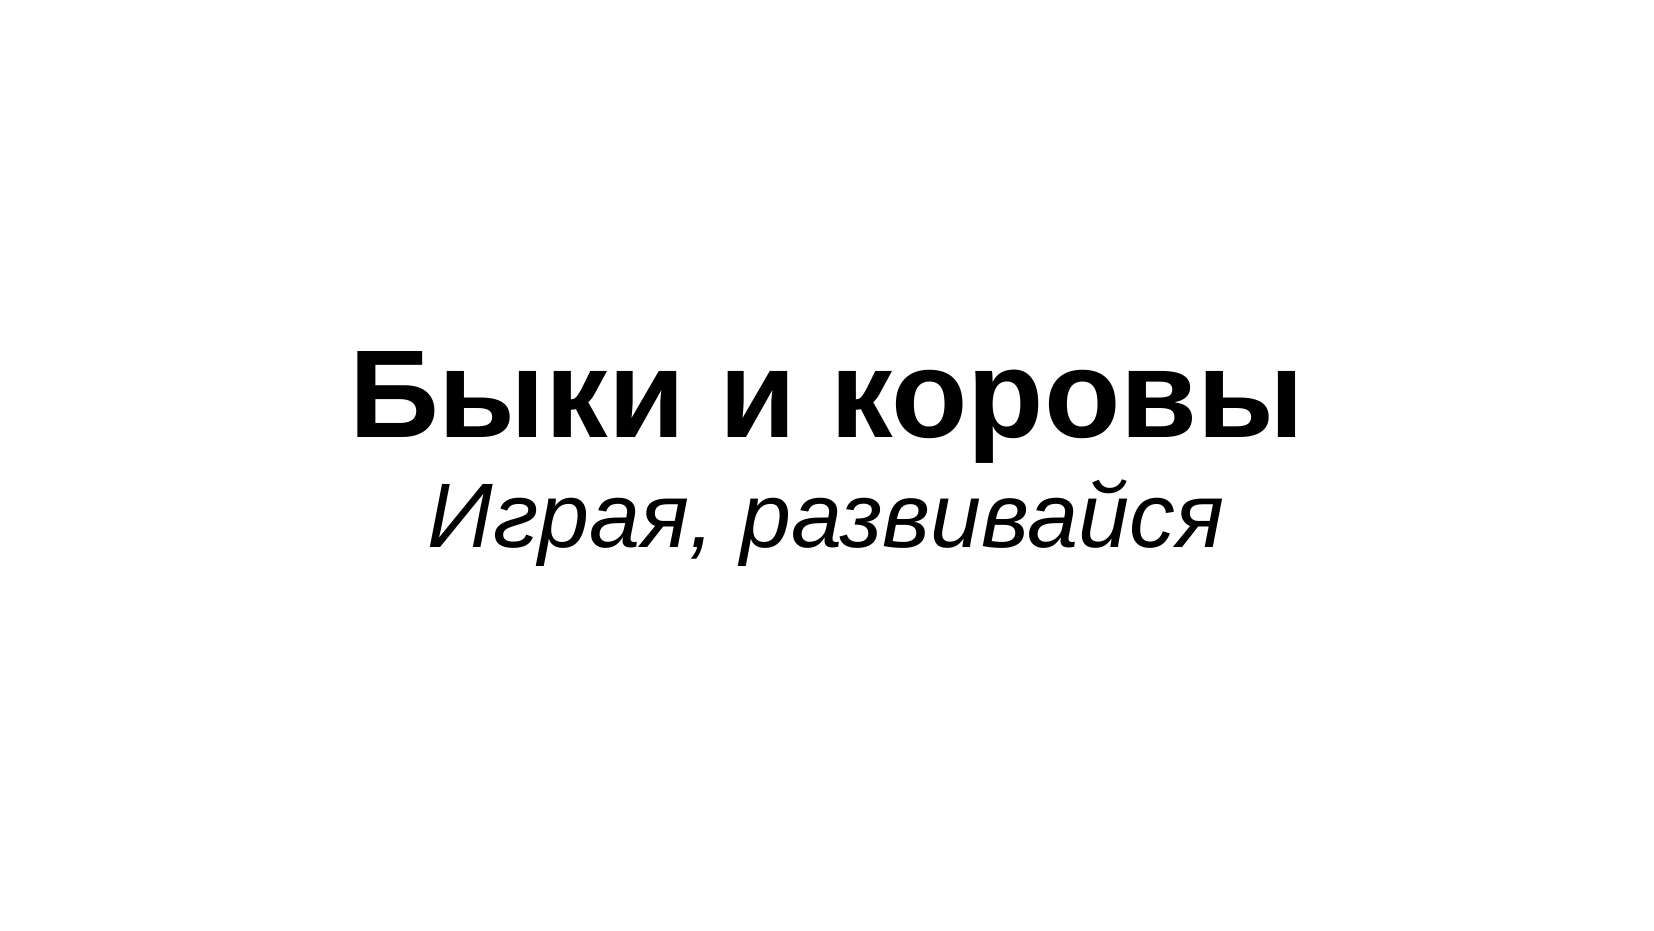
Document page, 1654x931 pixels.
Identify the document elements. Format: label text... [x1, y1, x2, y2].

title Быки и коровы Играя, развивайся [82, 324, 1571, 567]
